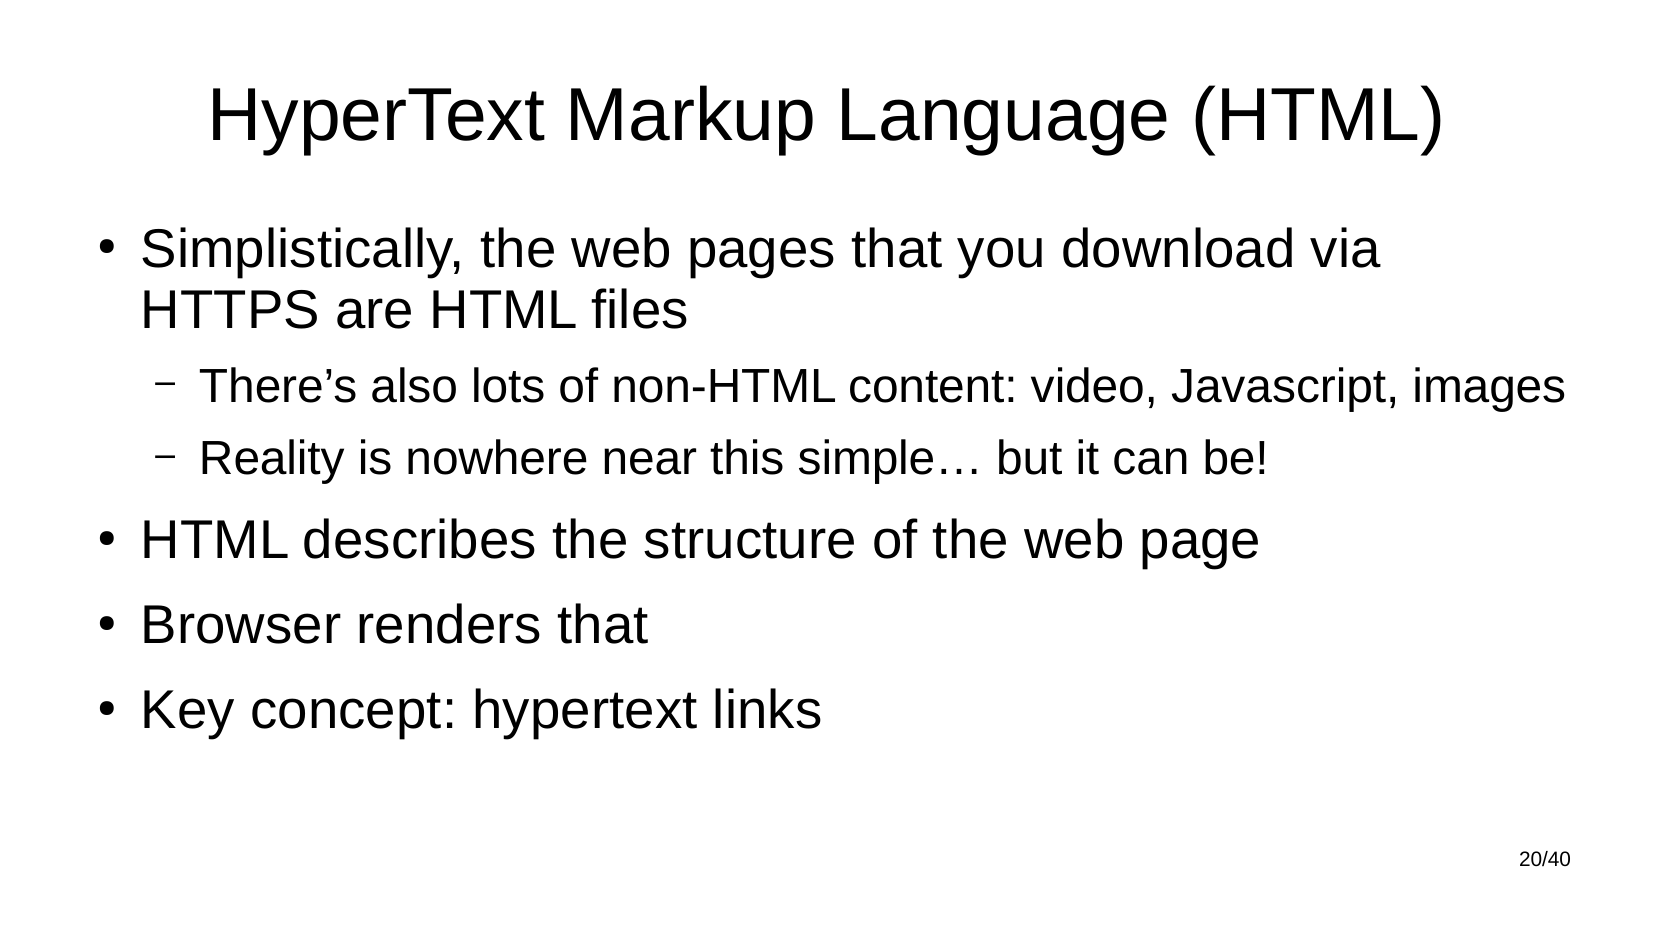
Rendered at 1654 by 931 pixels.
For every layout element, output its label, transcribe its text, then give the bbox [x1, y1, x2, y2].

title HyperText Markup Language (HTML) [82, 37, 1571, 193]
list Simplistically, the web pages that you download via HTTPS are HTML files There’s also lots of non-HTML content: video, Javascript, images Reality is nowhere near this simple… but it can be! HTML describes the structure of the web page Browser renders that Key concept: hypertext links [82, 217, 1571, 758]
